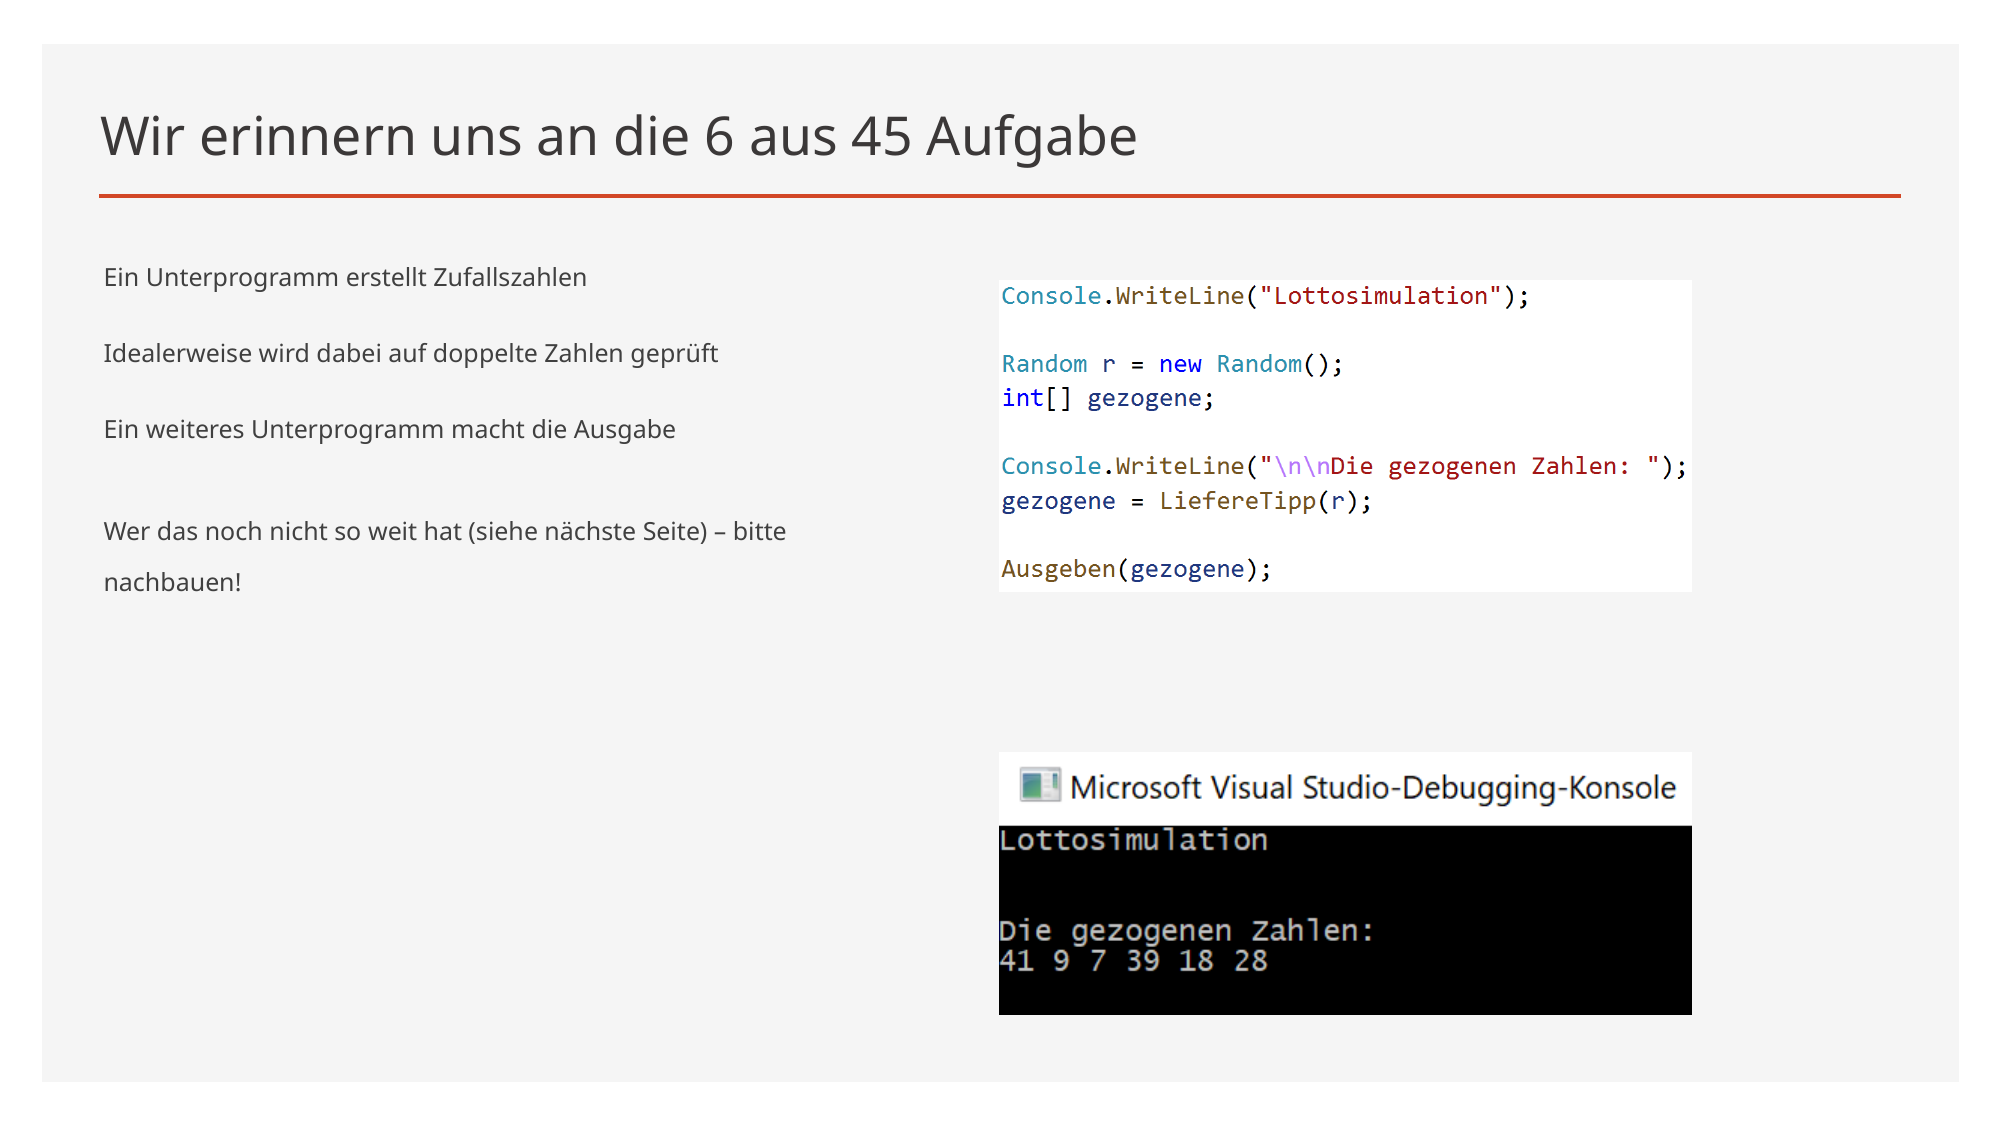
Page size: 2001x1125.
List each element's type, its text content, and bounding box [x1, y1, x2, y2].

picture [999, 753, 1692, 1015]
title Wir erinnern uns an die 6 aus 45 Aufgabe [85, 73, 1214, 179]
picture [999, 280, 1692, 592]
list Ein Unterprogramm erstellt Zufallszahlen Idealerweise wird dabei auf doppelte Zahlen geprüft Ein weiteres Unterprogramm macht die Ausgabe Wer das noch nicht so weit hat (siehe nächste Seite) – bitte nachbauen! [88, 235, 814, 889]
